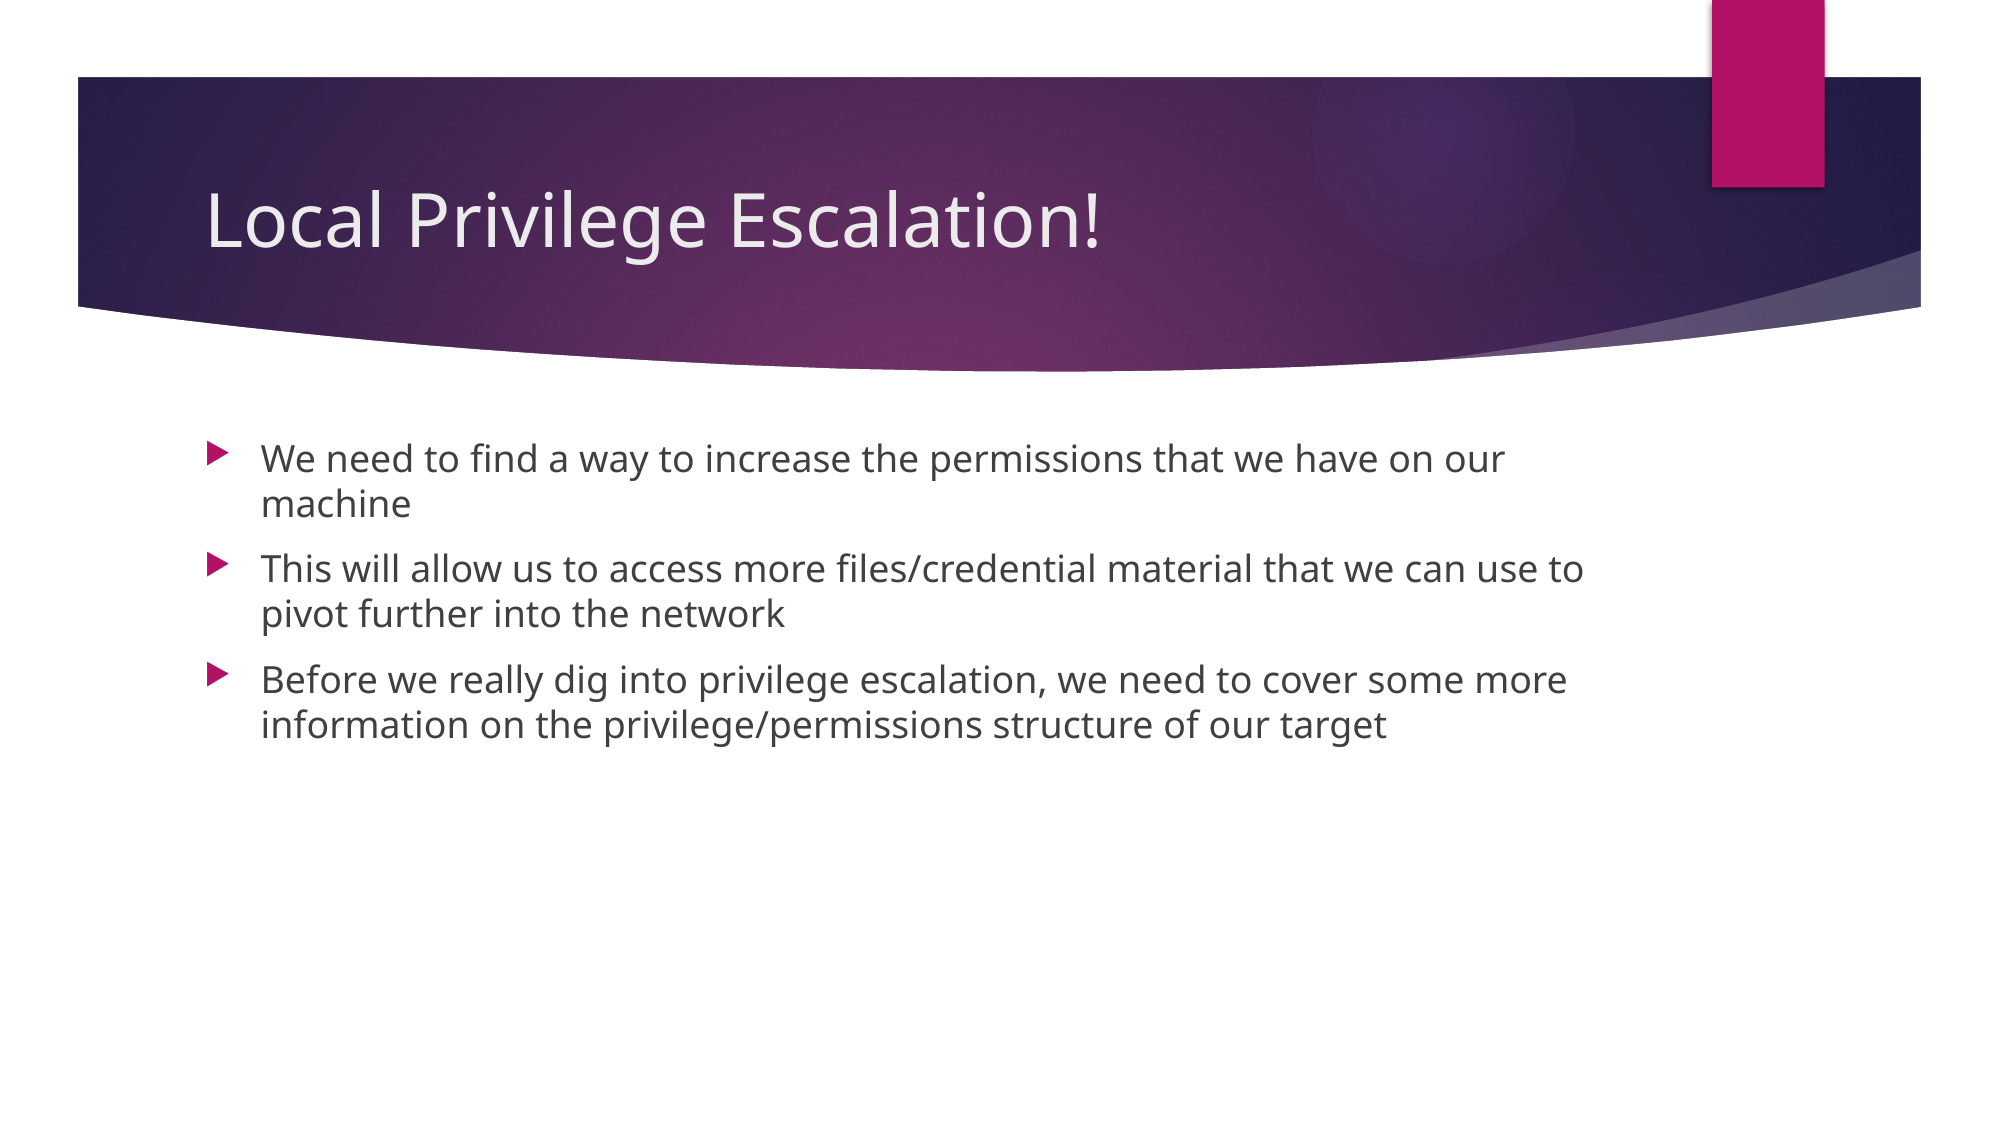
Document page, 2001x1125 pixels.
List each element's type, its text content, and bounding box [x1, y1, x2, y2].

title Now what? [1467, 300, 1788, 358]
list We need to find a way to increase the permissions that we have on our machine This will allow us to access more files/credential material that we can use to pivot further into the network Before we really dig into privilege escalation, we need to cover some more information on the privilege/permissions structure of our target [189, 427, 1638, 988]
picture [79, 78, 1920, 371]
title Local Privilege Escalation! [189, 159, 1627, 276]
